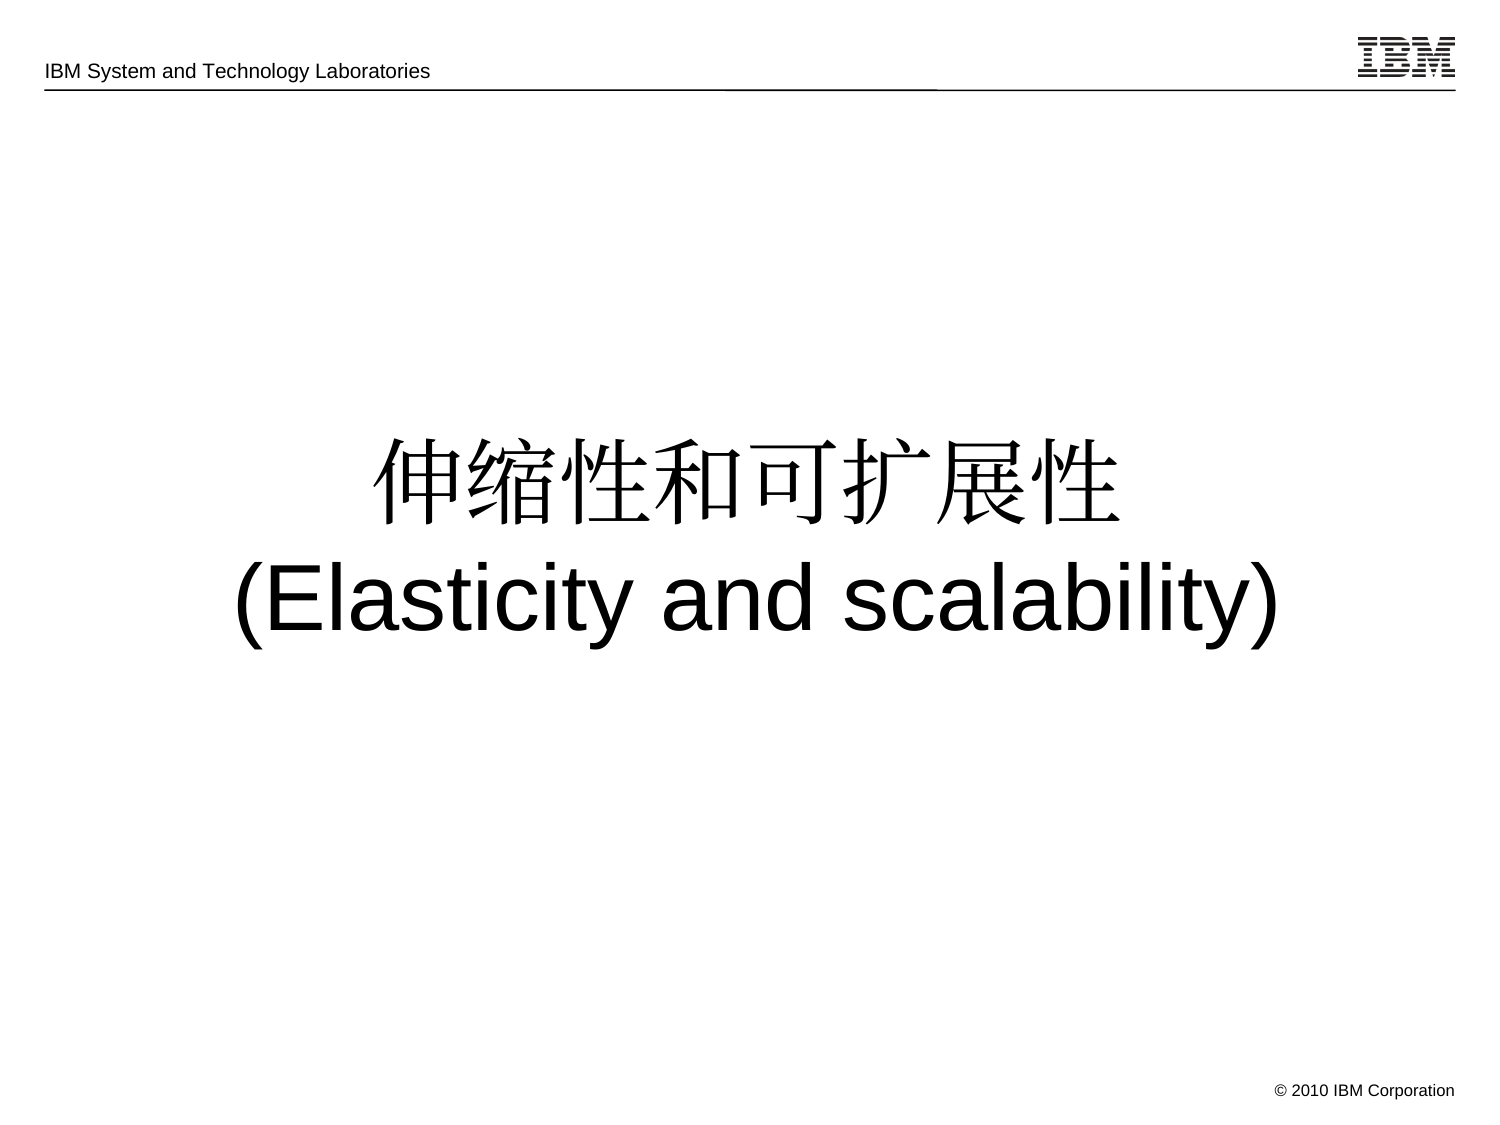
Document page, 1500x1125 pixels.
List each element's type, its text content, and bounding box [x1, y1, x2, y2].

picture [1358, 37, 1455, 77]
text_box 伸缩性和可扩展性(Elasticity and scalability) [195, 416, 1321, 661]
